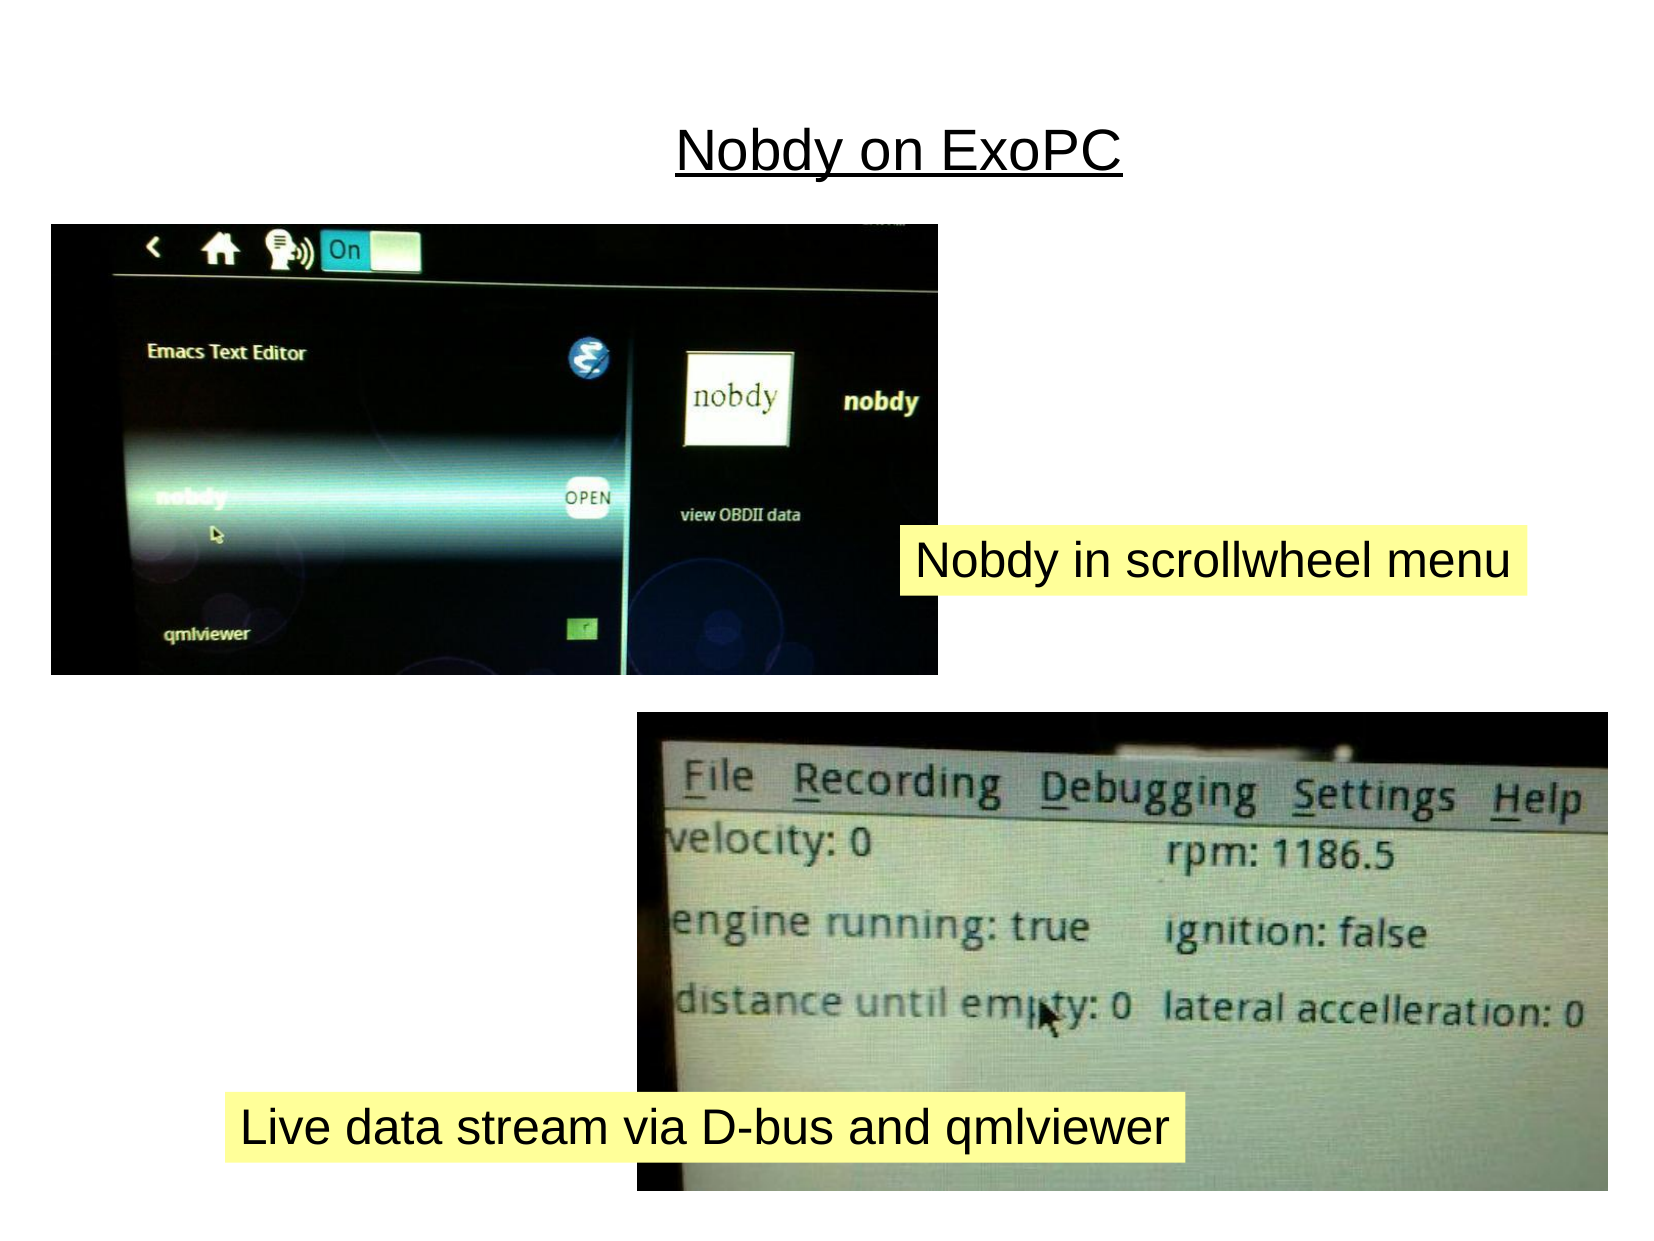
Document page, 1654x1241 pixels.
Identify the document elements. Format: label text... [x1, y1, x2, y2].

picture [51, 224, 938, 676]
text_box Live data stream via D-bus and qmlviewer [225, 1091, 1186, 1163]
title Nobdy on ExoPC [637, 37, 1161, 263]
text_box Nobdy in scrollwheel menu [900, 525, 1528, 596]
picture [637, 712, 1608, 1191]
